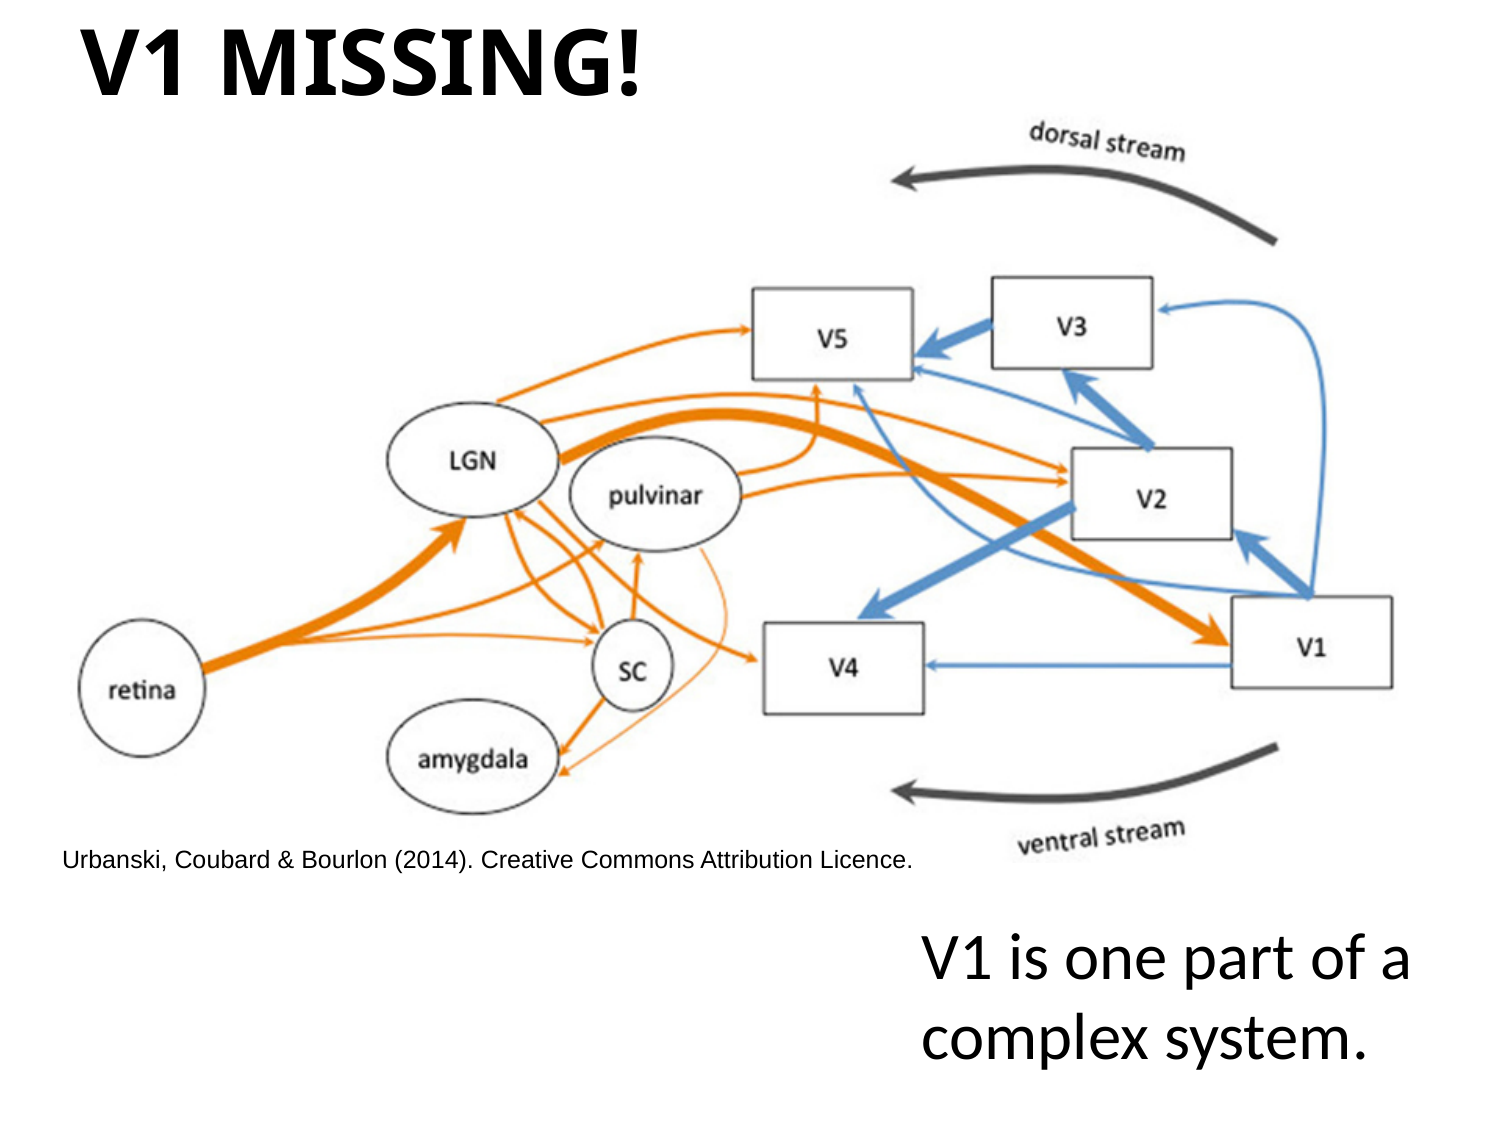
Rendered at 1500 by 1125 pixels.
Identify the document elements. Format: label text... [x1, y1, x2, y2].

title V1 MISSING! [0, 0, 878, 153]
text_box Urbanski, Coubard & Bourlon (2014). Creative Commons Attribution Licence. [47, 838, 957, 886]
picture [70, 112, 1399, 863]
list V1 is one part of a complex system. [850, 905, 1453, 1099]
